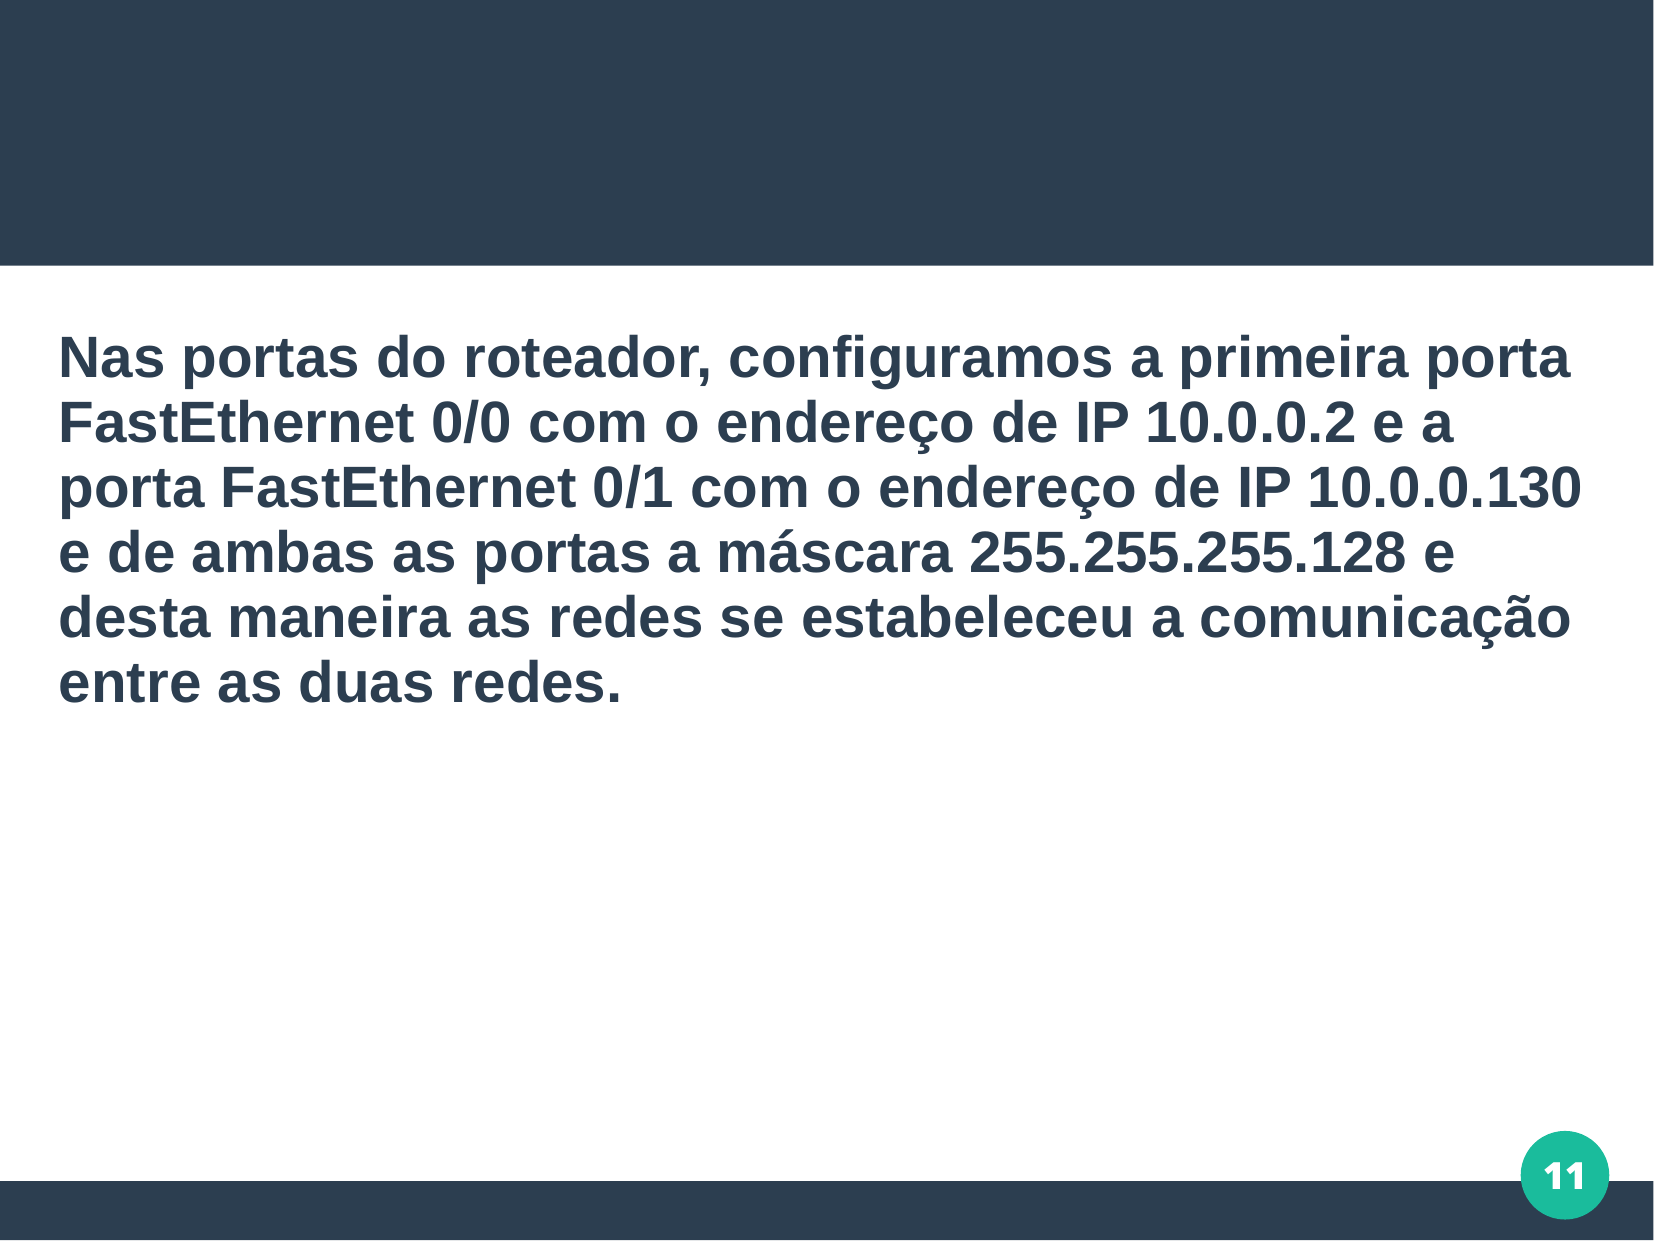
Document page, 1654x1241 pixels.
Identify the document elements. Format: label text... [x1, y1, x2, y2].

list Nas portas do roteador, configuramos a primeira porta FastEthernet 0/0 com o endereço de IP 10.0.0.2 e a porta FastEthernet 0/1 com o endereço de IP 10.0.0.130 e de ambas as portas a máscara 255.255.255.128 e desta maneira as redes se estabeleceu a comunicação entre as duas redes. [59, 324, 1595, 1152]
